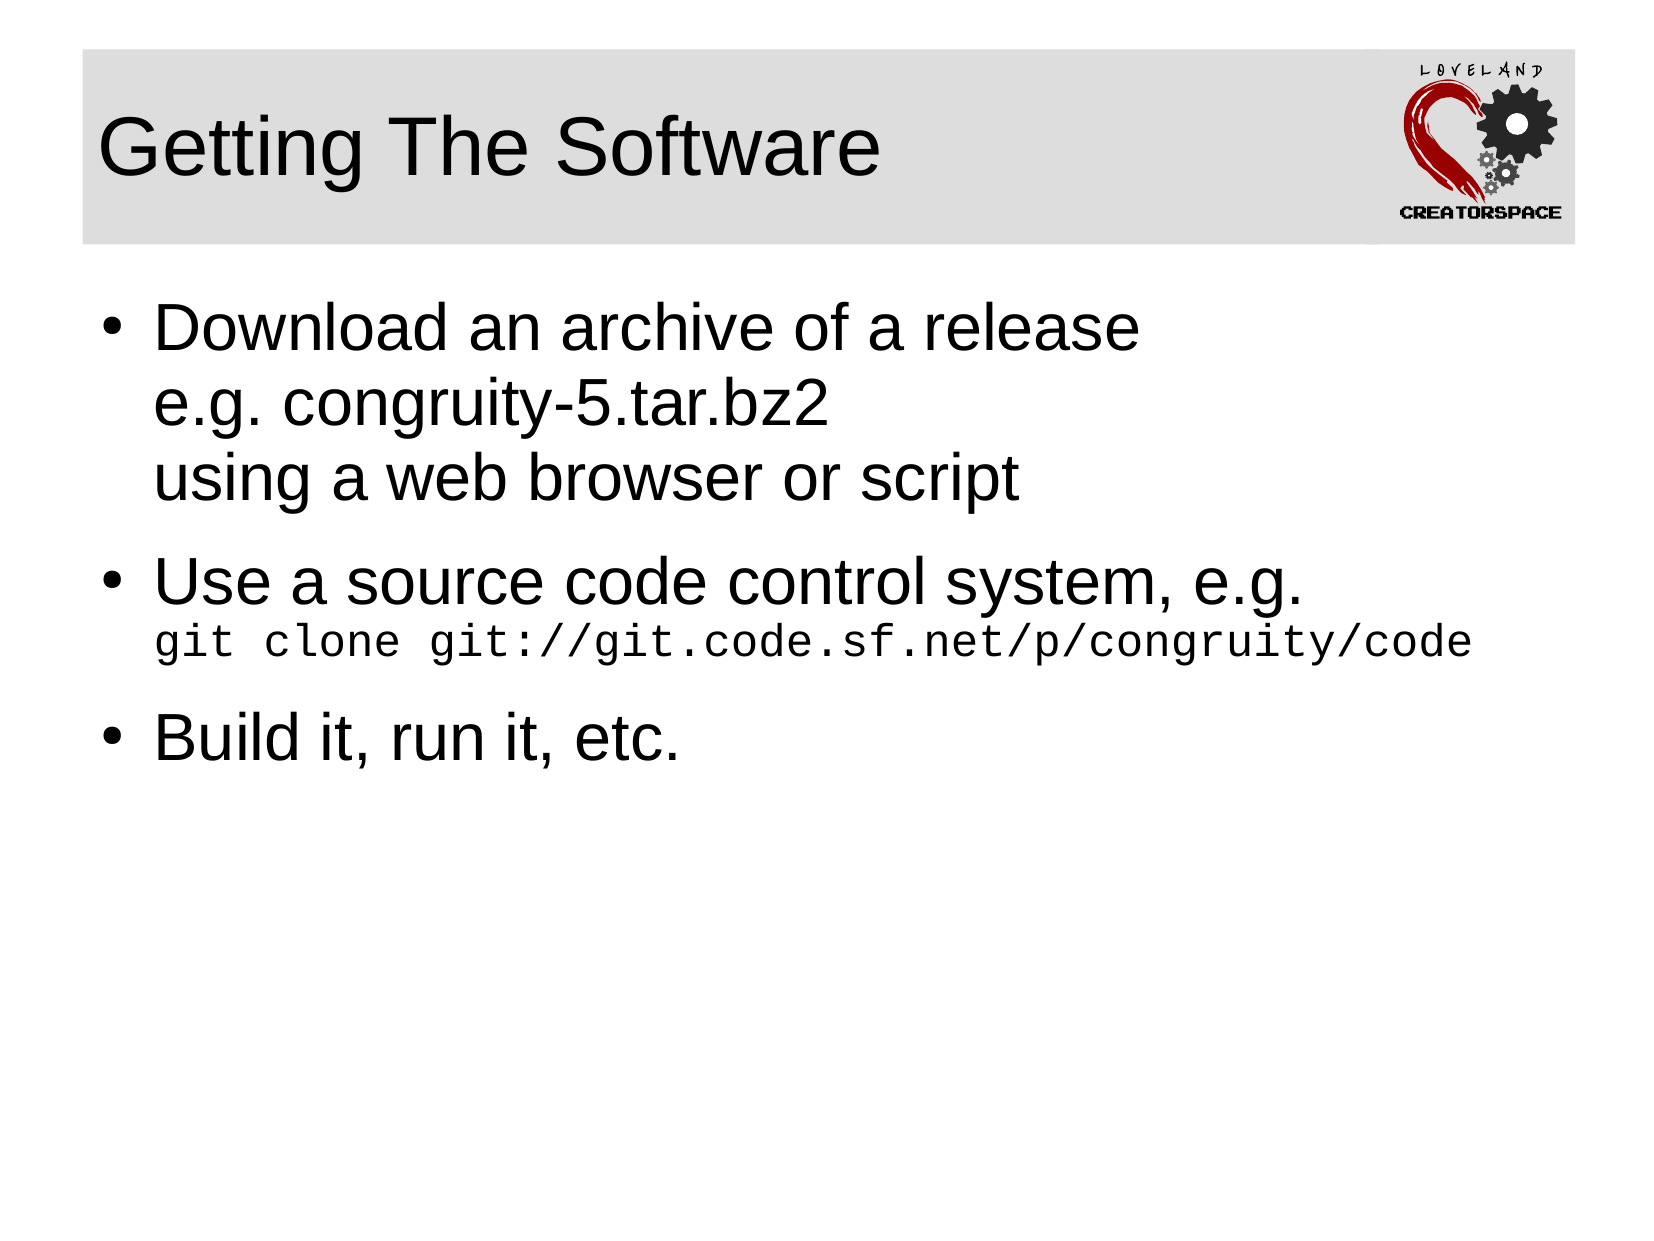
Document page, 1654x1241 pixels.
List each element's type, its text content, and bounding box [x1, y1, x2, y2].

title Getting The Software [82, 49, 1381, 245]
list Download an archive of a release e.g. congruity-5.tar.bz2 using a web browser or script Use a source code control system, e.g. git clone git://git.code.sf.net/p/congruity/code Build it, run it, etc. [82, 290, 1571, 1010]
